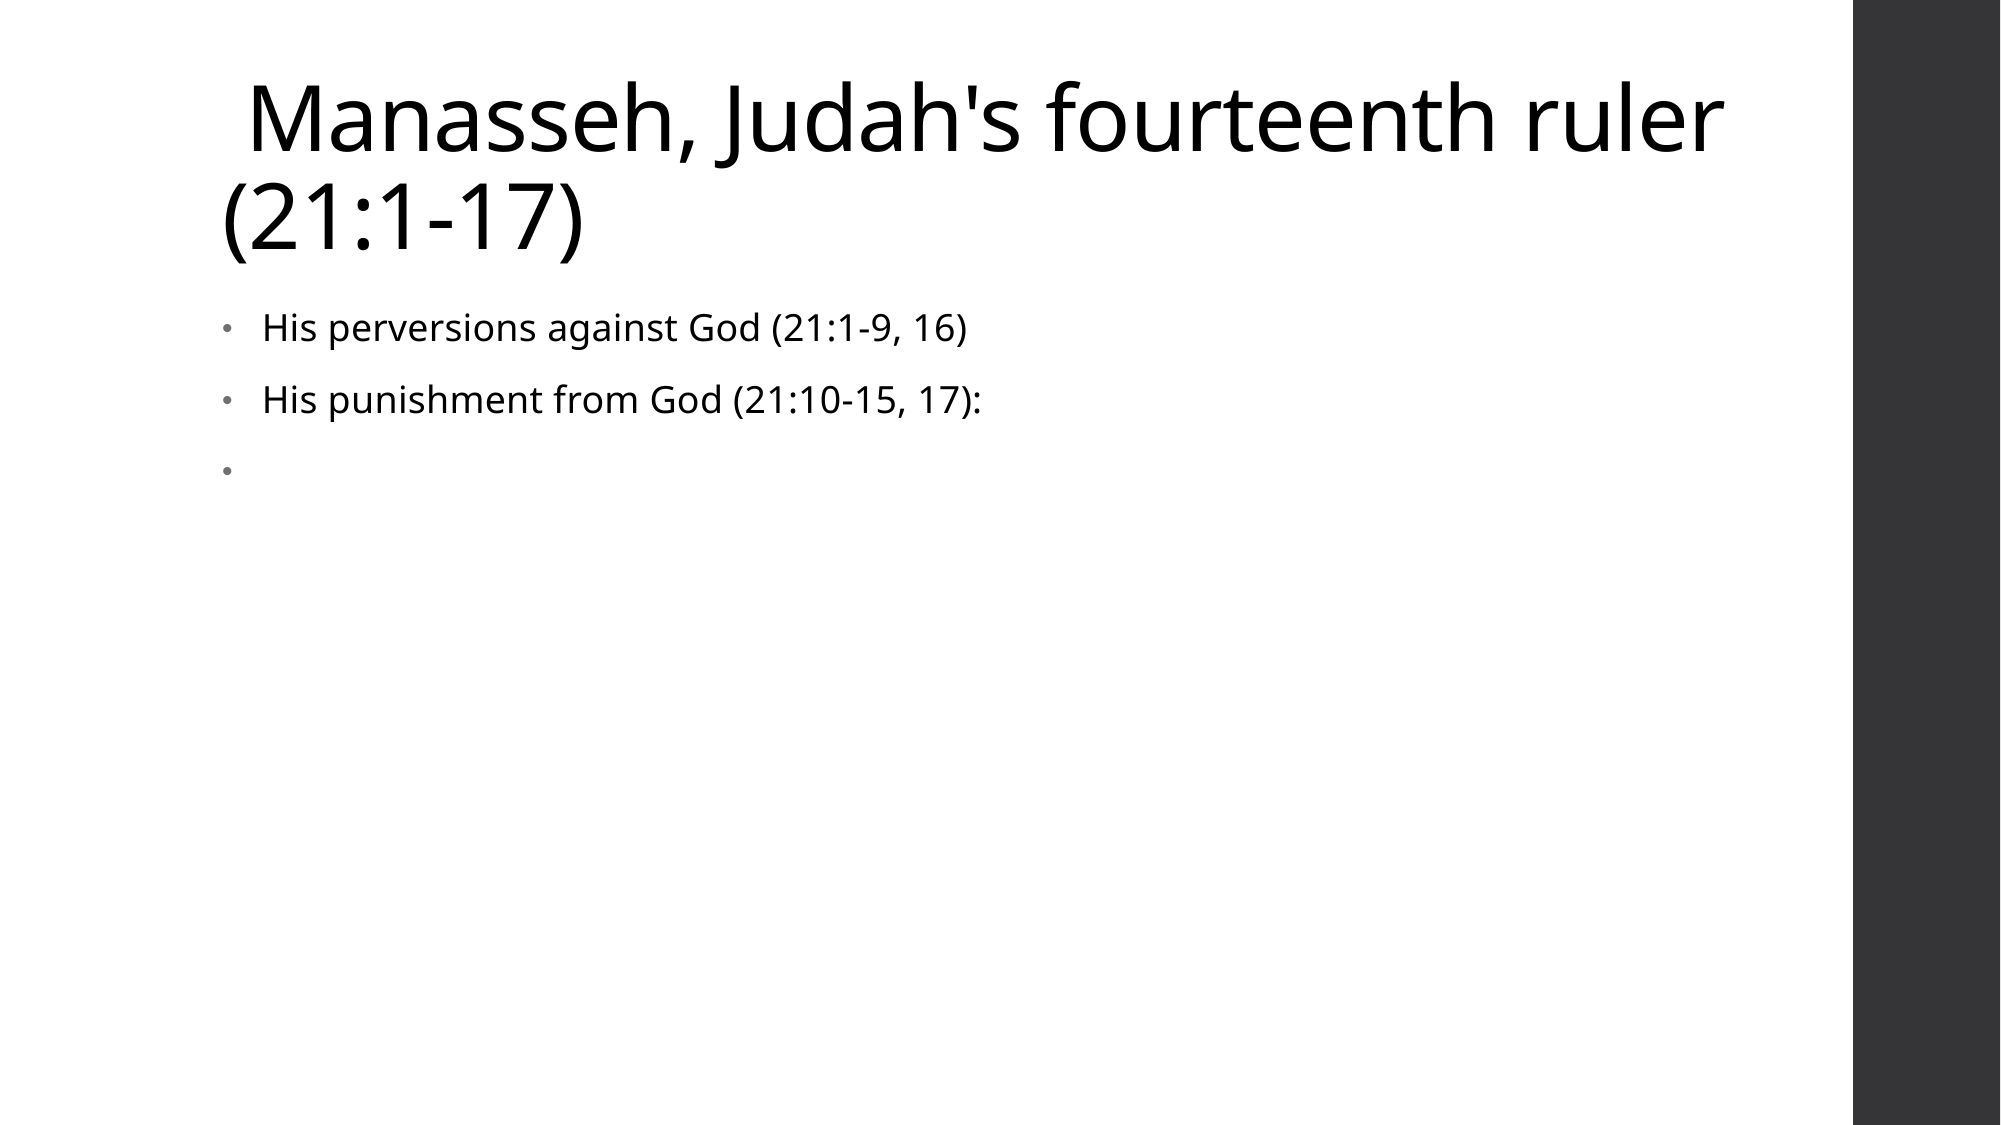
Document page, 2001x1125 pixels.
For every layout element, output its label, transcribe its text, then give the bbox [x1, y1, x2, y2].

list His perversions against God (21:1-9, 16) His punishment from God (21:10-15, 17): [206, 299, 1617, 1014]
title Manasseh, Judah's fourteenth ruler (21:1-17) [206, 60, 1797, 278]
